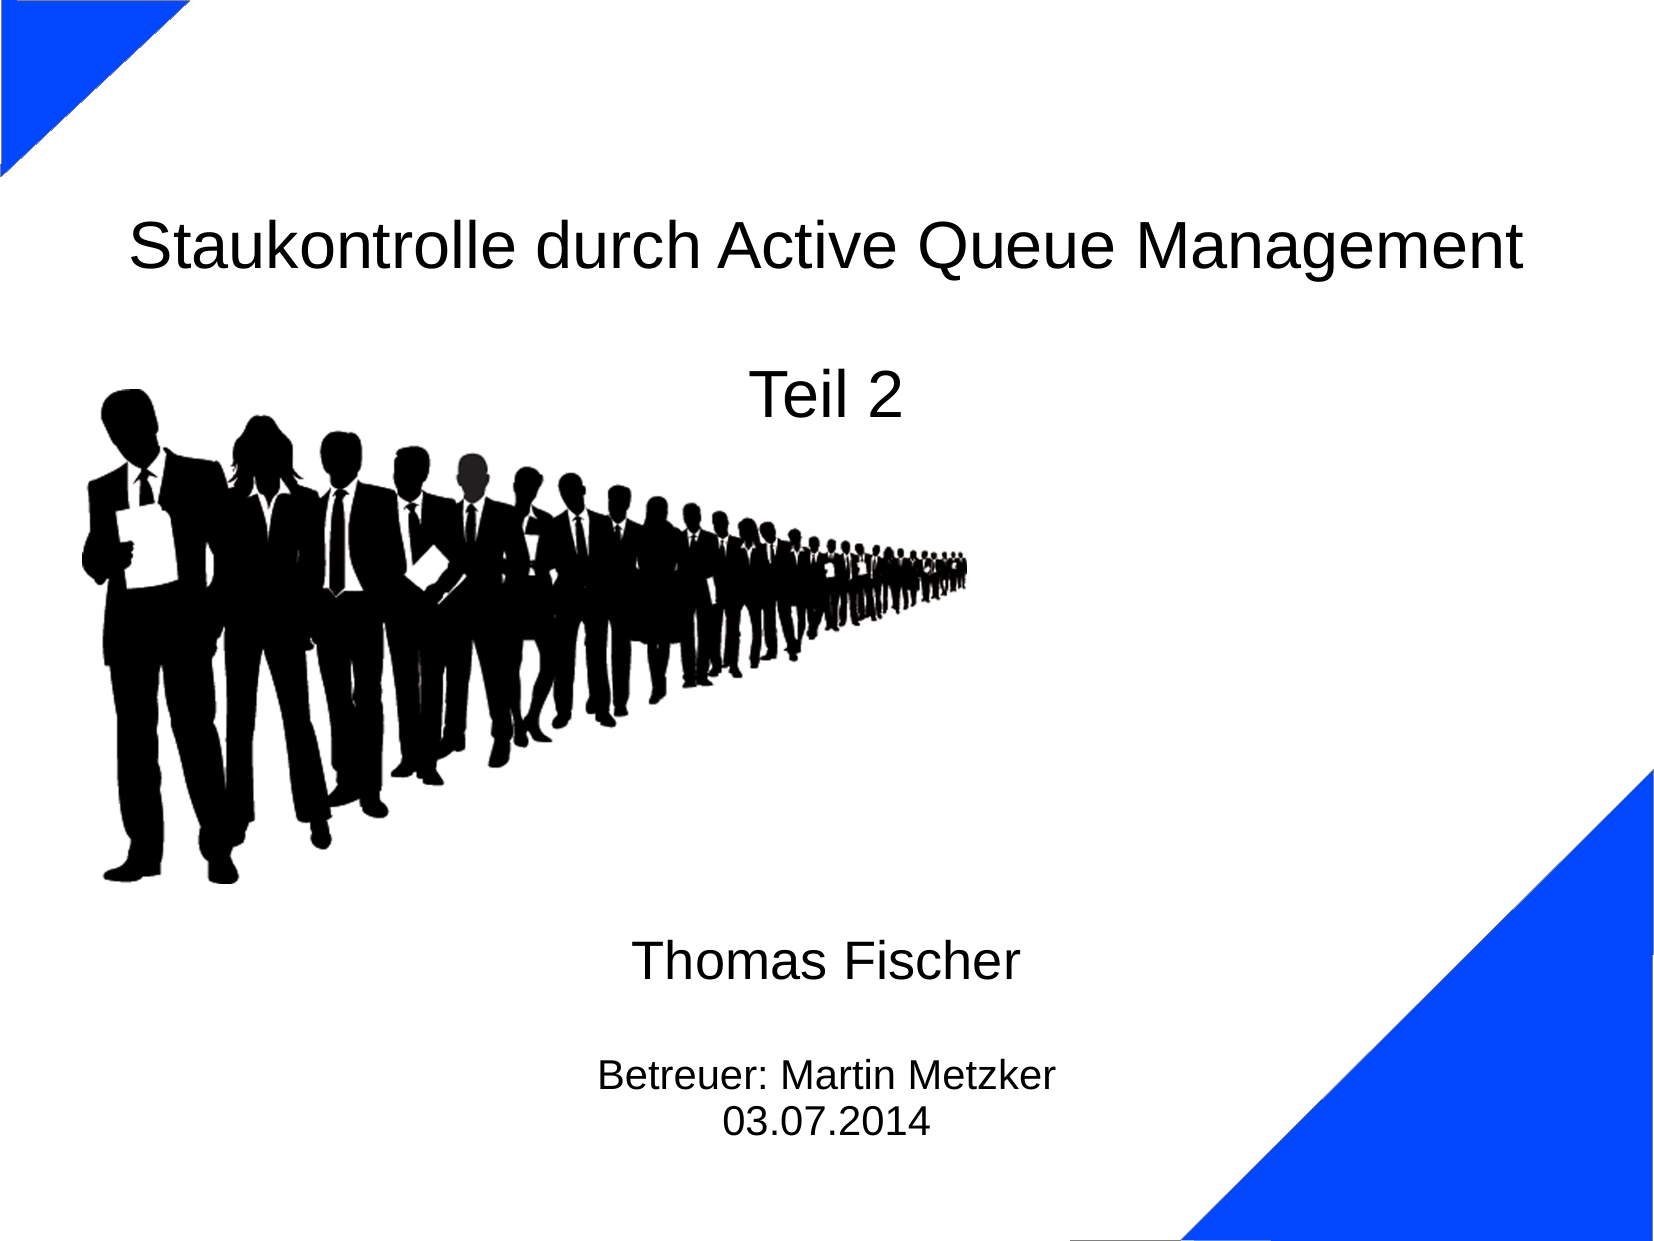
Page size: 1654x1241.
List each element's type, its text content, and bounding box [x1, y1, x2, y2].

text_box [0, 0, 190, 177]
subtitle Staukontrolle durch Active Queue Management Teil 2 Thomas Fischer Betreuer: Martin Metzker 03.07.2014 [82, 207, 1571, 1192]
text_box [1179, 769, 1654, 1241]
